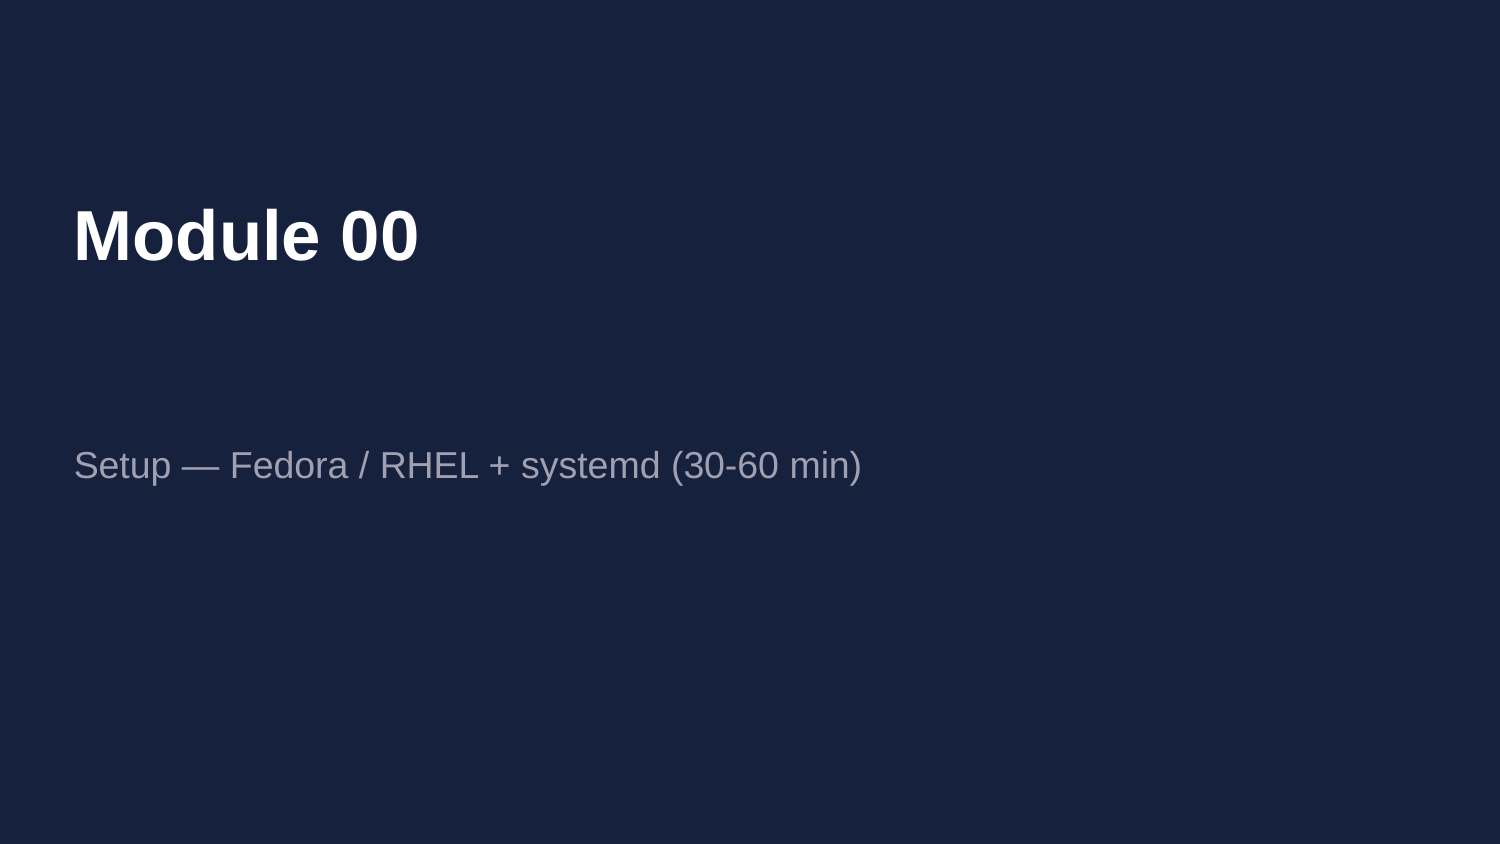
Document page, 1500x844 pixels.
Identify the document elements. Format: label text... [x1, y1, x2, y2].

title Module 00 [59, 188, 1441, 426]
subtitle Setup — Fedora / RHEL + systemd (30-60 min) [59, 437, 1441, 532]
